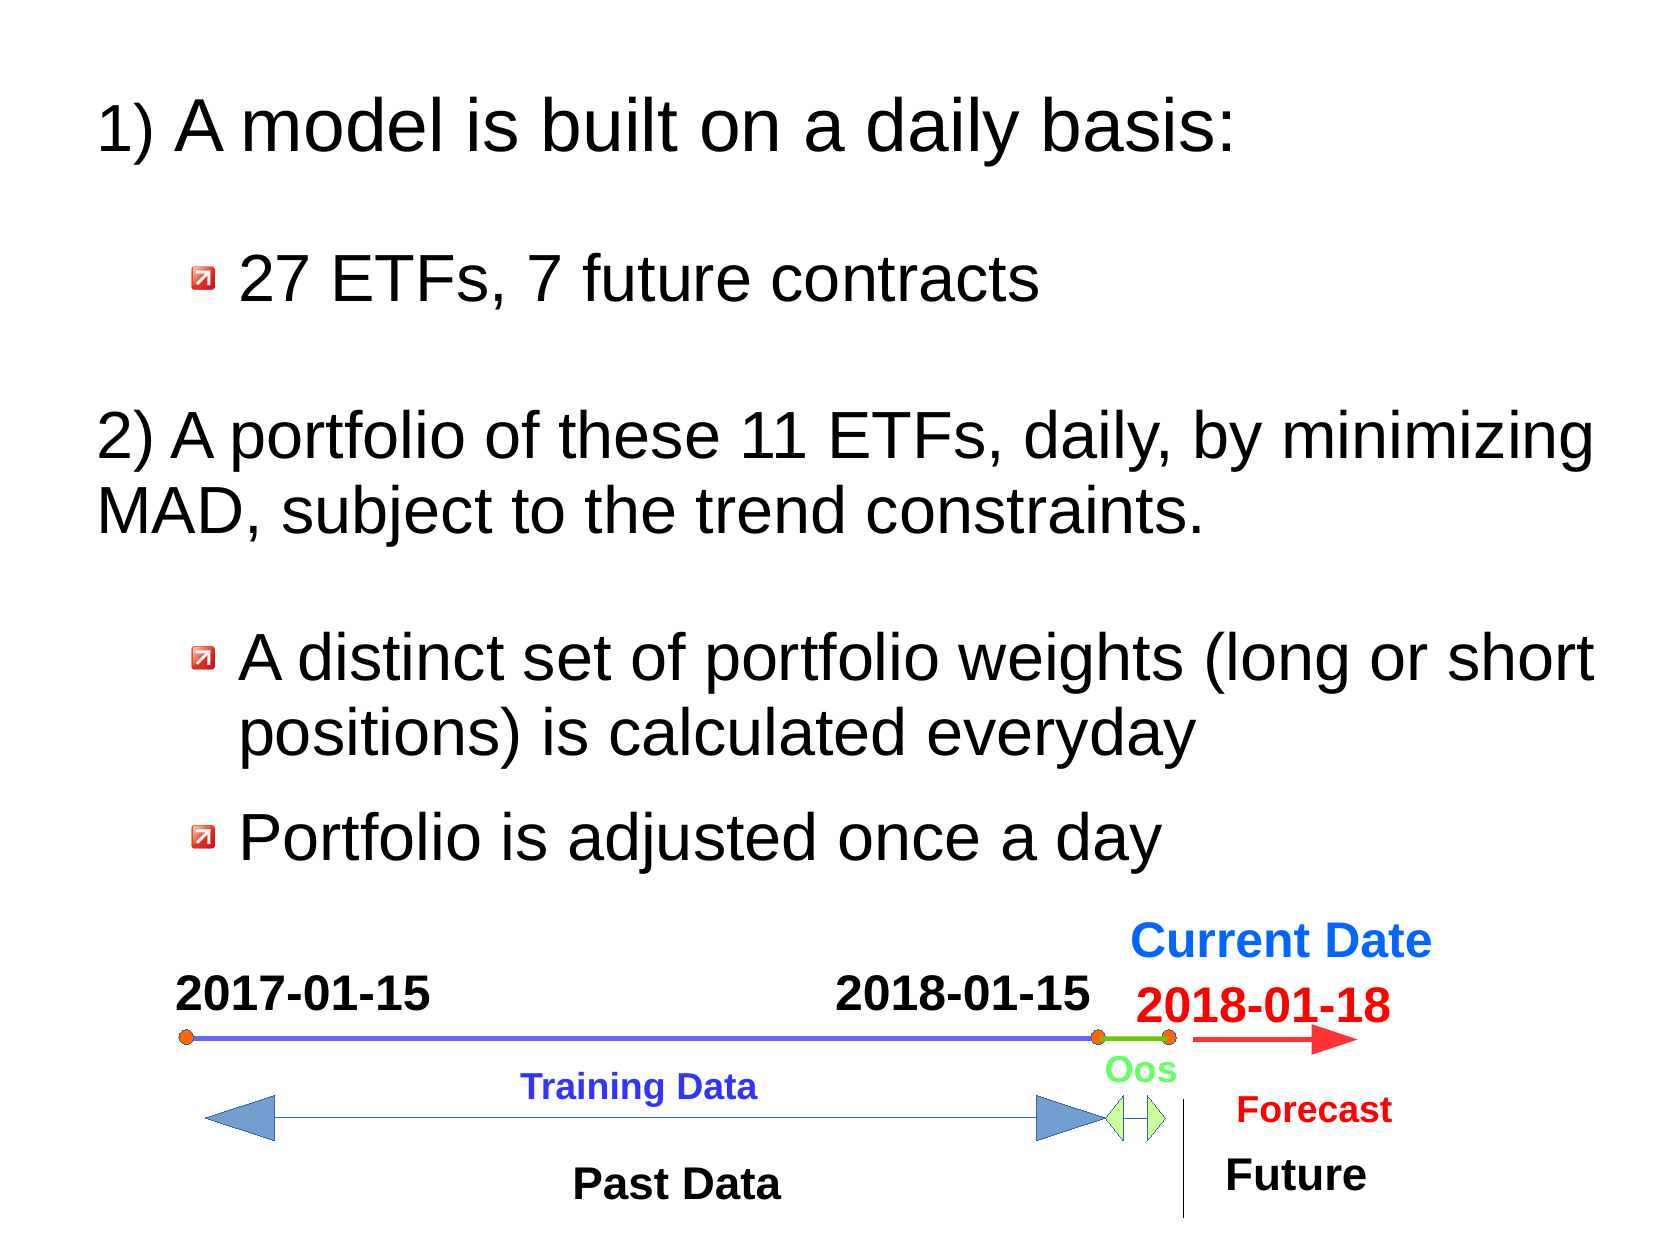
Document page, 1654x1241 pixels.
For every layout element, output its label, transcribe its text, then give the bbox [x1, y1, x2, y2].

text_box [1090, 1029, 1106, 1041]
text_box [205, 1095, 505, 1141]
text_box [776, 1095, 1166, 1141]
text_box Current Date [1115, 904, 1448, 976]
text_box Forecast [1221, 1081, 1421, 1141]
text_box 2018-01-15 [820, 957, 1120, 1029]
text_box 2018-01-18 [1120, 976, 1441, 1041]
text_box Oos [1089, 1041, 1202, 1102]
text_box Training Data [505, 1057, 776, 1118]
text_box 1) A model is built on a daily basis: 27 ETFs, 7 future contracts 2) A portfolio of these 11 ETFs, daily, by minimizing MAD, subject to the trend constraints. A distinct set of portfolio weights (long or short positions) is calculated everyday Portfolio is adjusted once a day [25, 83, 1606, 916]
text_box [178, 1029, 194, 1045]
text_box 2017-01-15 [160, 958, 556, 1029]
text_box Past Data [557, 1150, 828, 1217]
text_box Future [1210, 1141, 1481, 1208]
